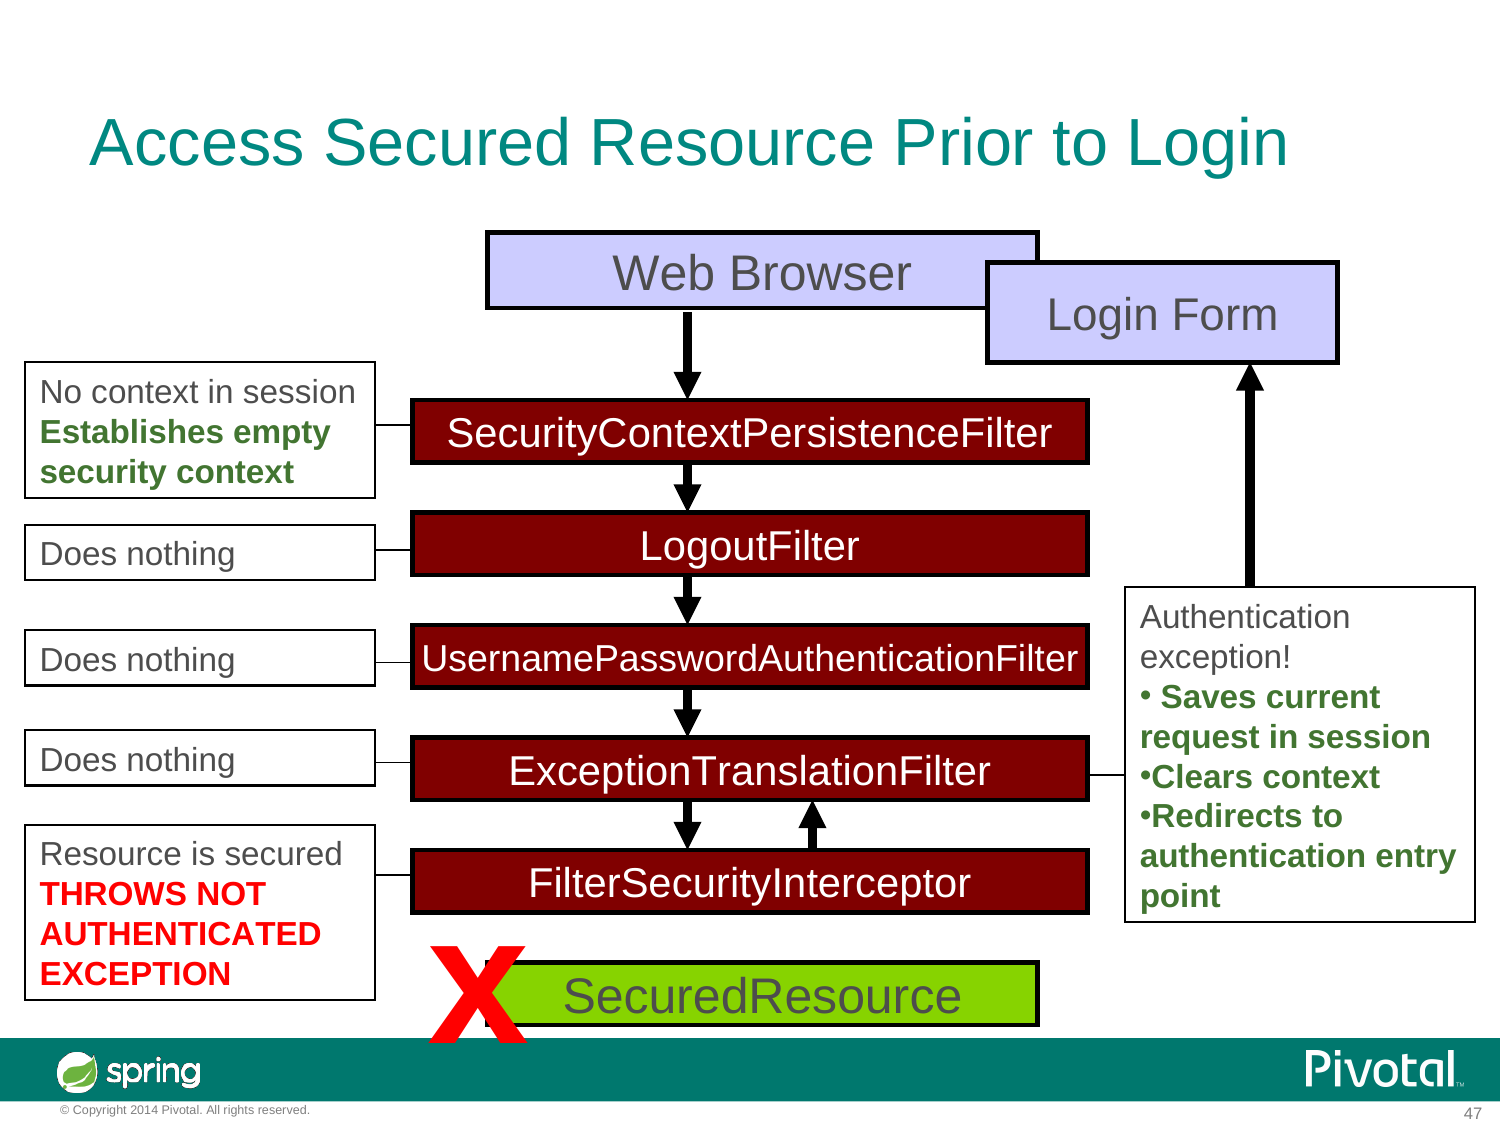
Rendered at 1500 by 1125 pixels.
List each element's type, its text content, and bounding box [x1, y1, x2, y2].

text_box SecuredResource [545, 962, 1038, 1026]
text_box FilterSecurityInterceptor [412, 849, 1088, 913]
text_box Does nothing [24, 630, 376, 686]
text_box No context in session Establishes empty security context [24, 362, 376, 498]
text_box x [412, 852, 545, 1088]
text_box ExceptionTranslationFilter [412, 737, 1088, 801]
text_box Web Browser [487, 232, 1038, 309]
text_box UsernamePasswordAuthenticationFilter [412, 624, 1088, 688]
text_box Authentication exception! Saves current request in session Clears context Redirects to authentication entry point [1124, 587, 1476, 923]
title Access Secured Resource Prior to Login [75, 91, 1426, 187]
picture [1306, 1050, 1464, 1087]
text_box Resource is secured THROWS NOT AUTHENTICATED EXCEPTION [24, 824, 376, 1001]
picture [32, 1041, 210, 1103]
text_box SecurityContextPersistenceFilter [412, 399, 1088, 463]
text_box Login Form [987, 262, 1338, 363]
text_box Does nothing [24, 730, 376, 786]
text_box Does nothing [24, 524, 376, 581]
text_box LogoutFilter [412, 512, 1088, 576]
